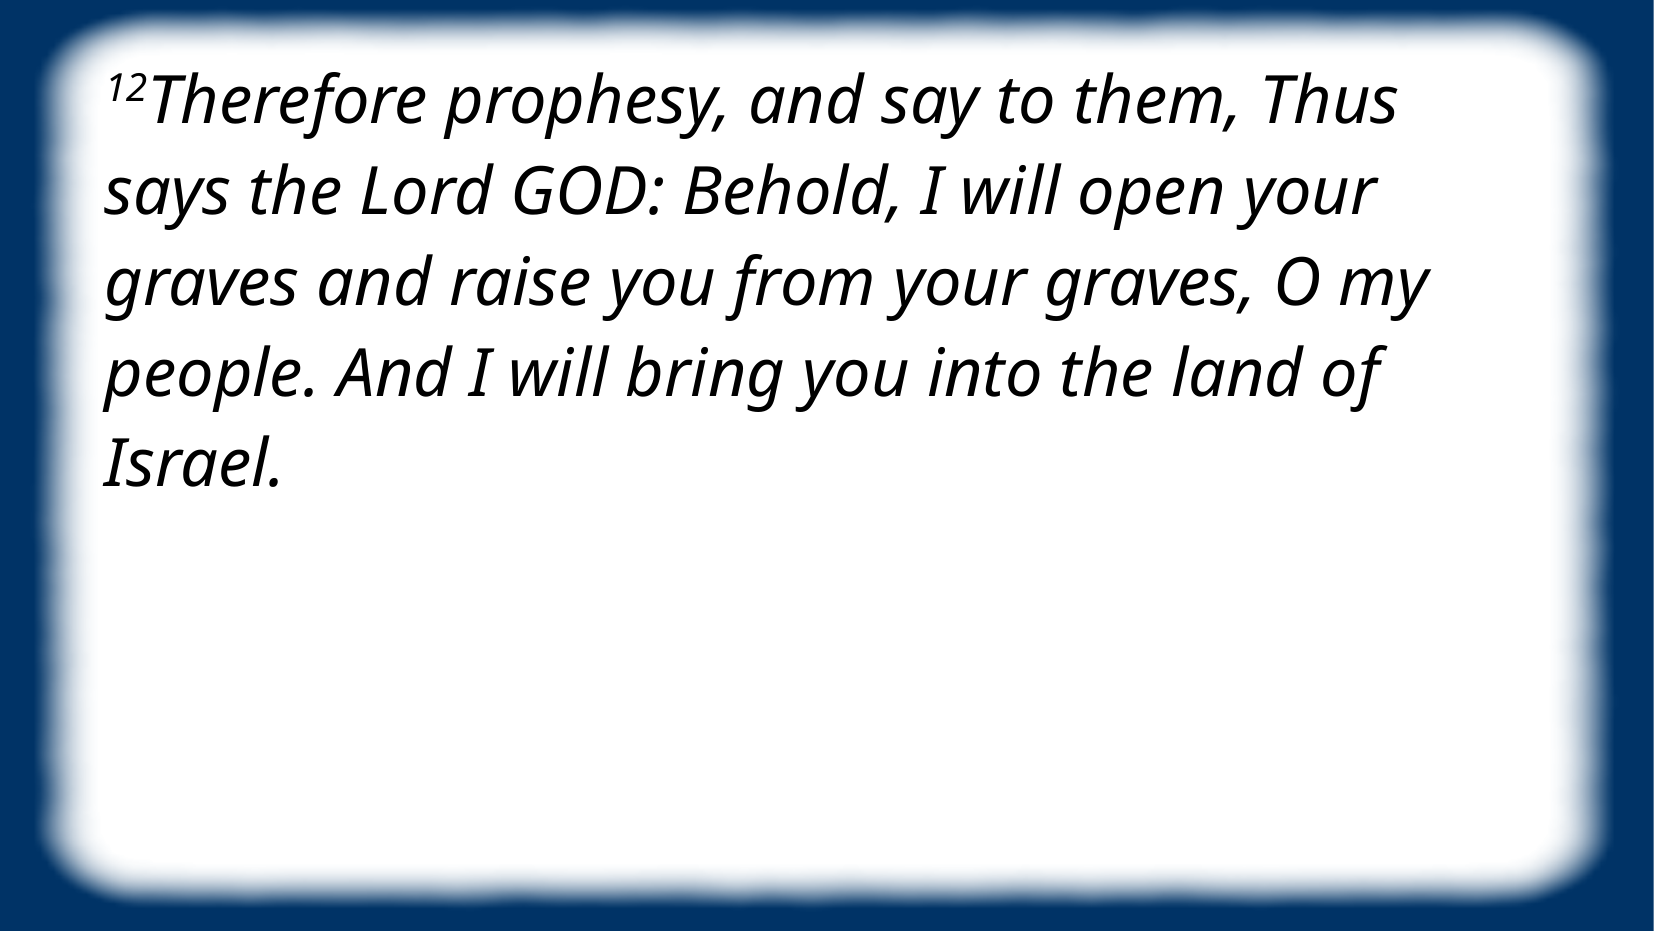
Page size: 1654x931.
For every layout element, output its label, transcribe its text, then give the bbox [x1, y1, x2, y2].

picture [0, 0, 1654, 931]
text_box 12Therefore prophesy, and say to them, Thus says the Lord GOD: Behold, I will open your graves and raise you from your graves, O my people. And I will bring you into the land of Israel. [90, 45, 1561, 526]
